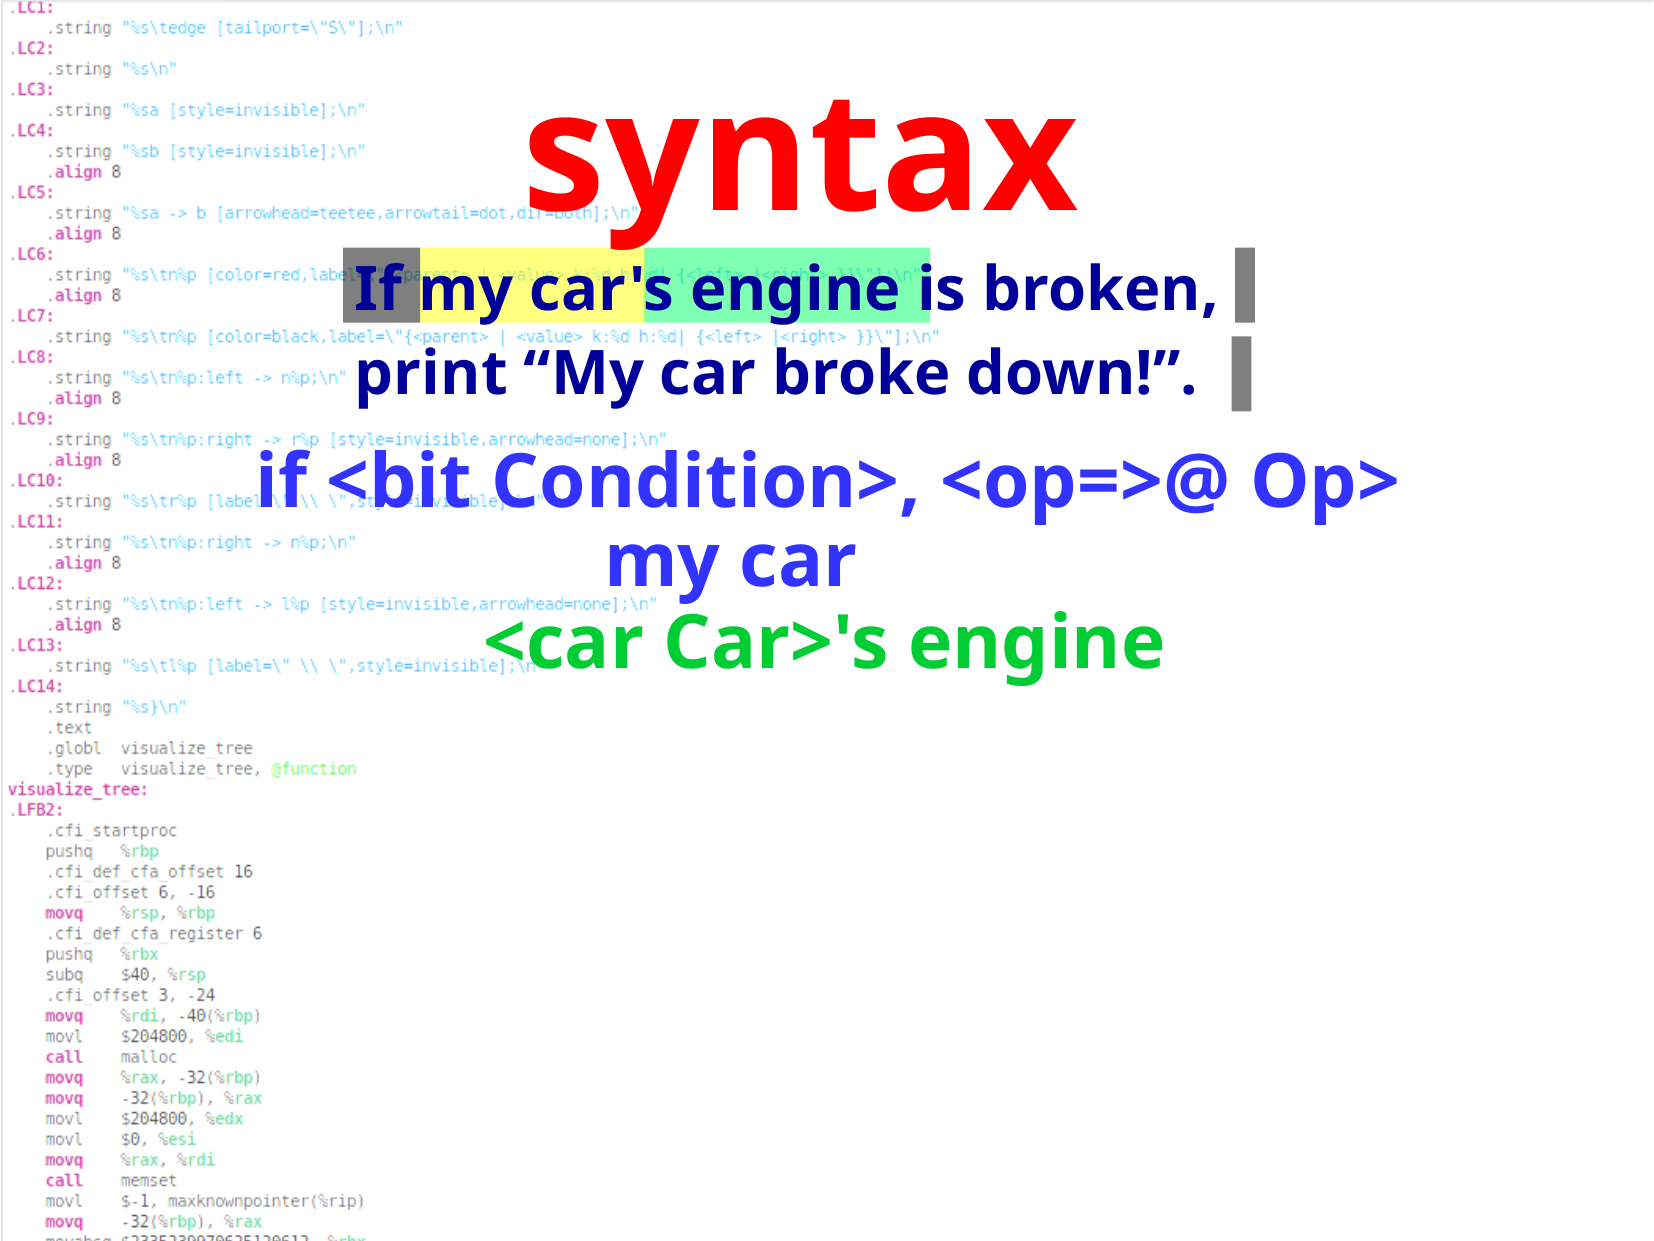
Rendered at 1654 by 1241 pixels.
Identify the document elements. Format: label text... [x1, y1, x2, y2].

text_box <car Car>'s engine [300, 581, 1350, 700]
text_box syntax [507, 25, 1116, 237]
picture [0, 0, 1654, 1241]
text_box my car [589, 498, 1040, 617]
text_box If my car's engine is broken, print “My car broke down!”. [340, 237, 1336, 420]
text_box if <bit Condition>, <op=>@ Op> [9, 420, 1648, 539]
